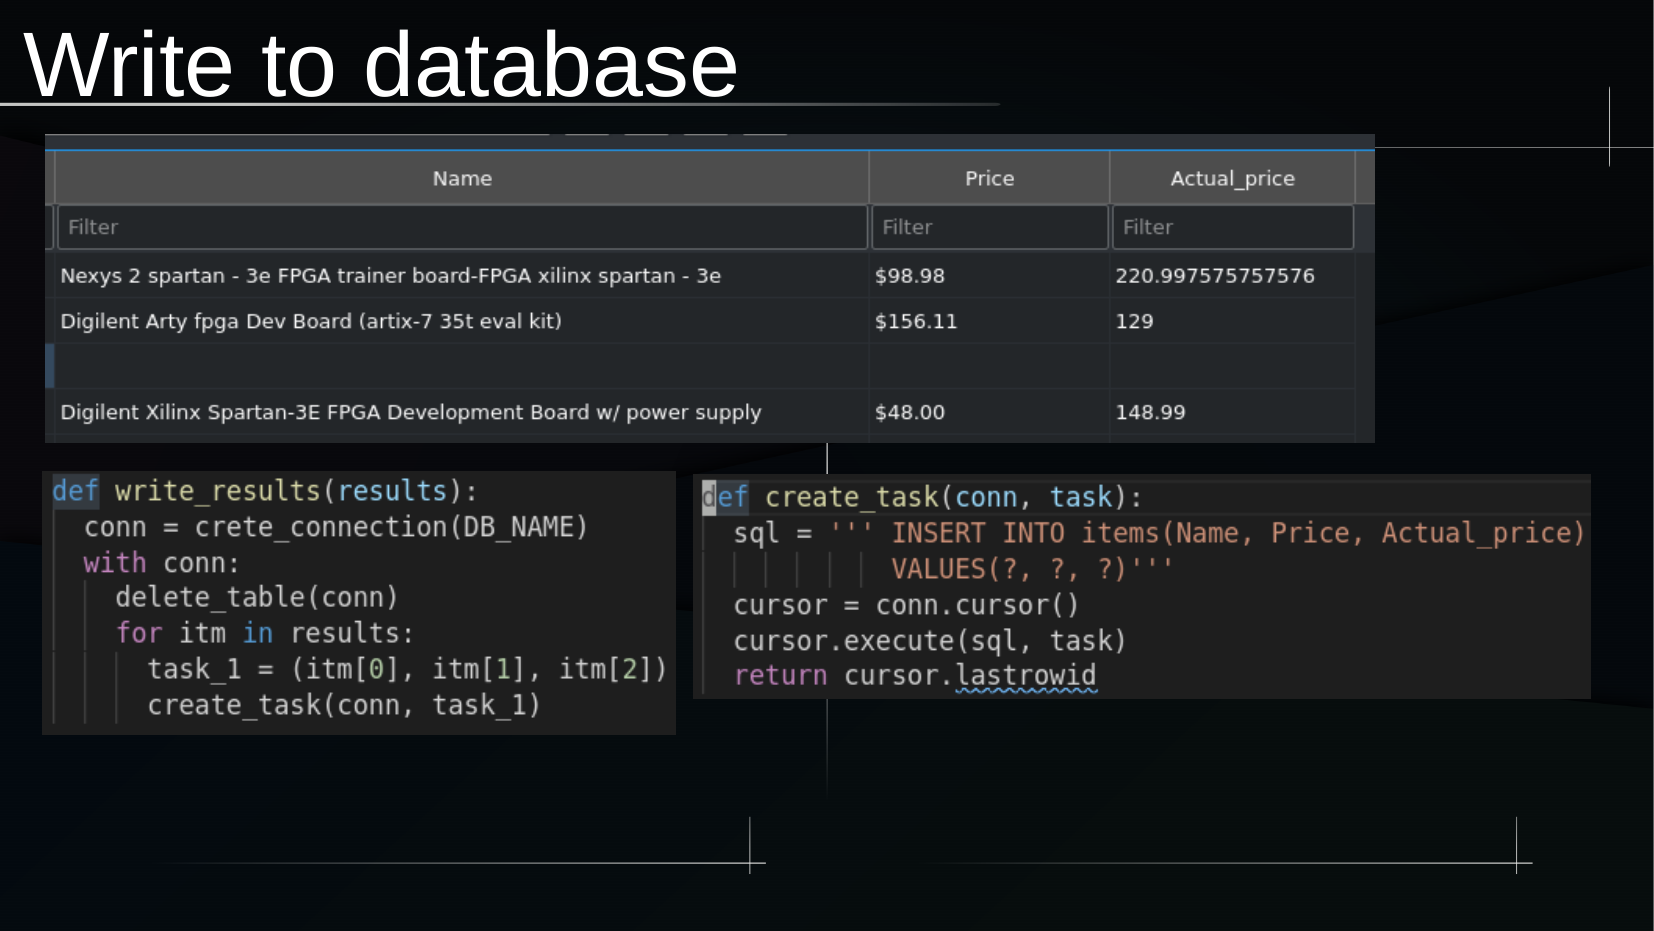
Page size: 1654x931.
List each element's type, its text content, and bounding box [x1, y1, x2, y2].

title Write to database [23, 11, 1589, 119]
picture [0, 0, 1654, 931]
